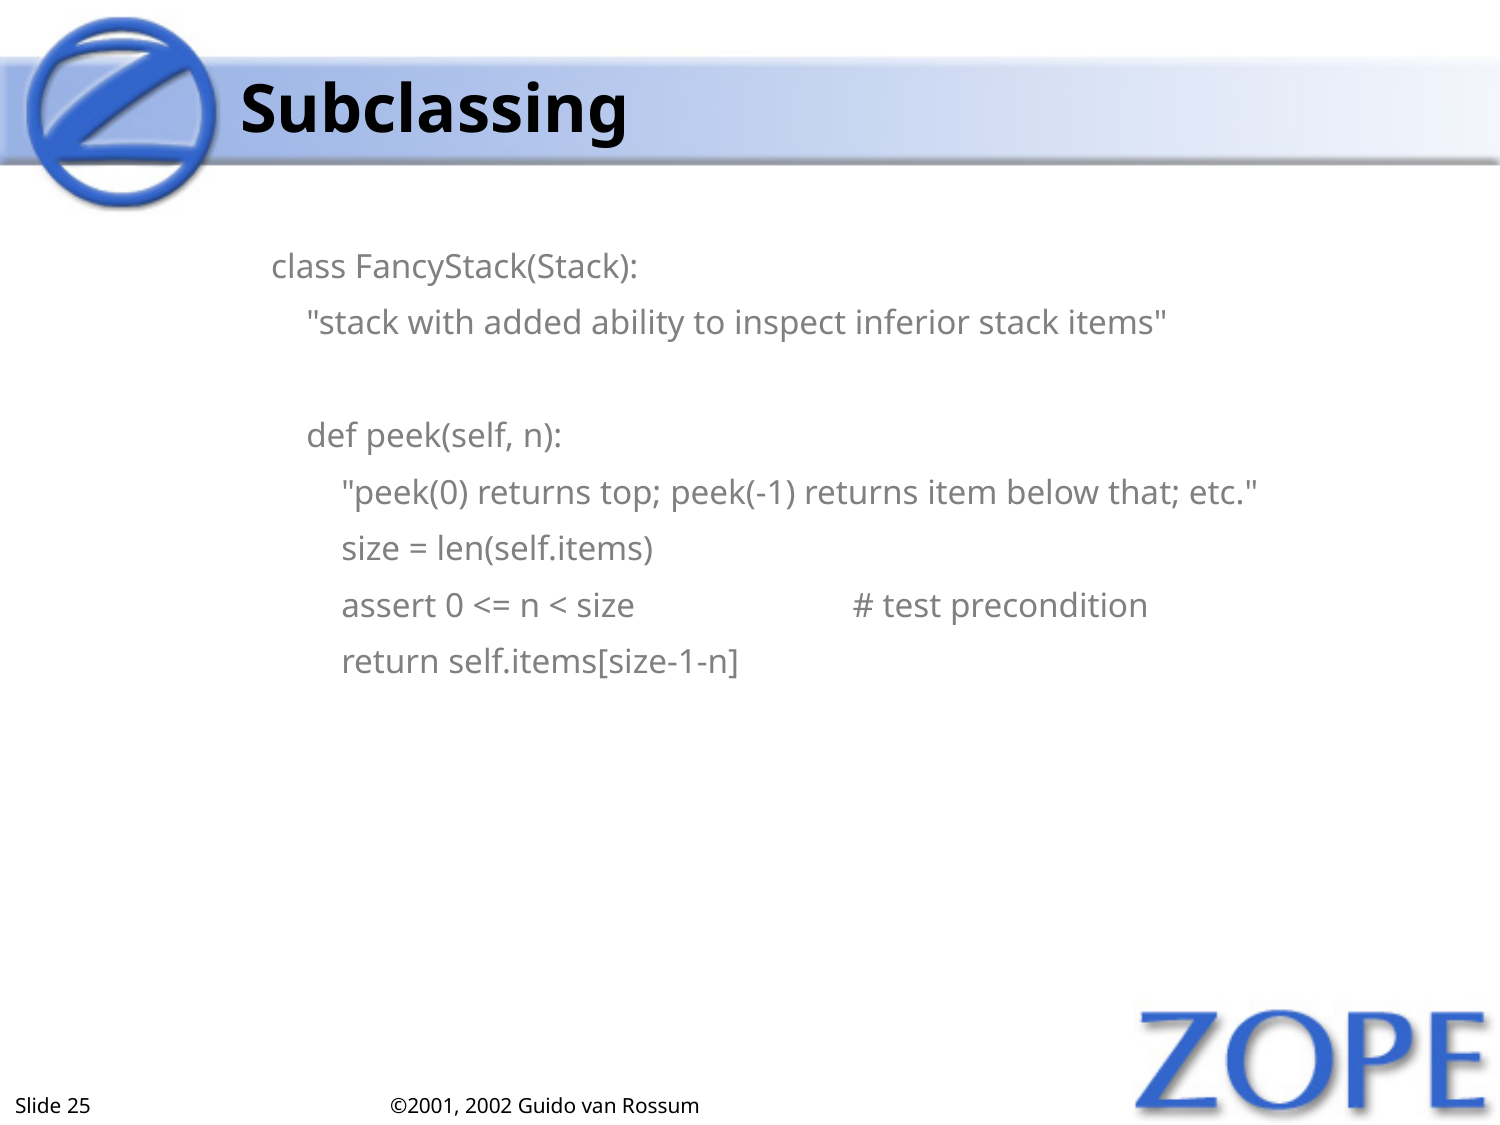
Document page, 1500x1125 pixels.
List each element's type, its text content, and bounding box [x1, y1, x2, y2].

title Subclassing [225, 50, 1467, 163]
list class FancyStack(Stack): "stack with added ability to inspect inferior stack items" def peek(self, n): "peek(0) returns top; peek(-1) returns item below that; etc." size = len(self.items) assert 0 <= n < size # test precondition return self.items[size-1-n] [200, 237, 1388, 1001]
